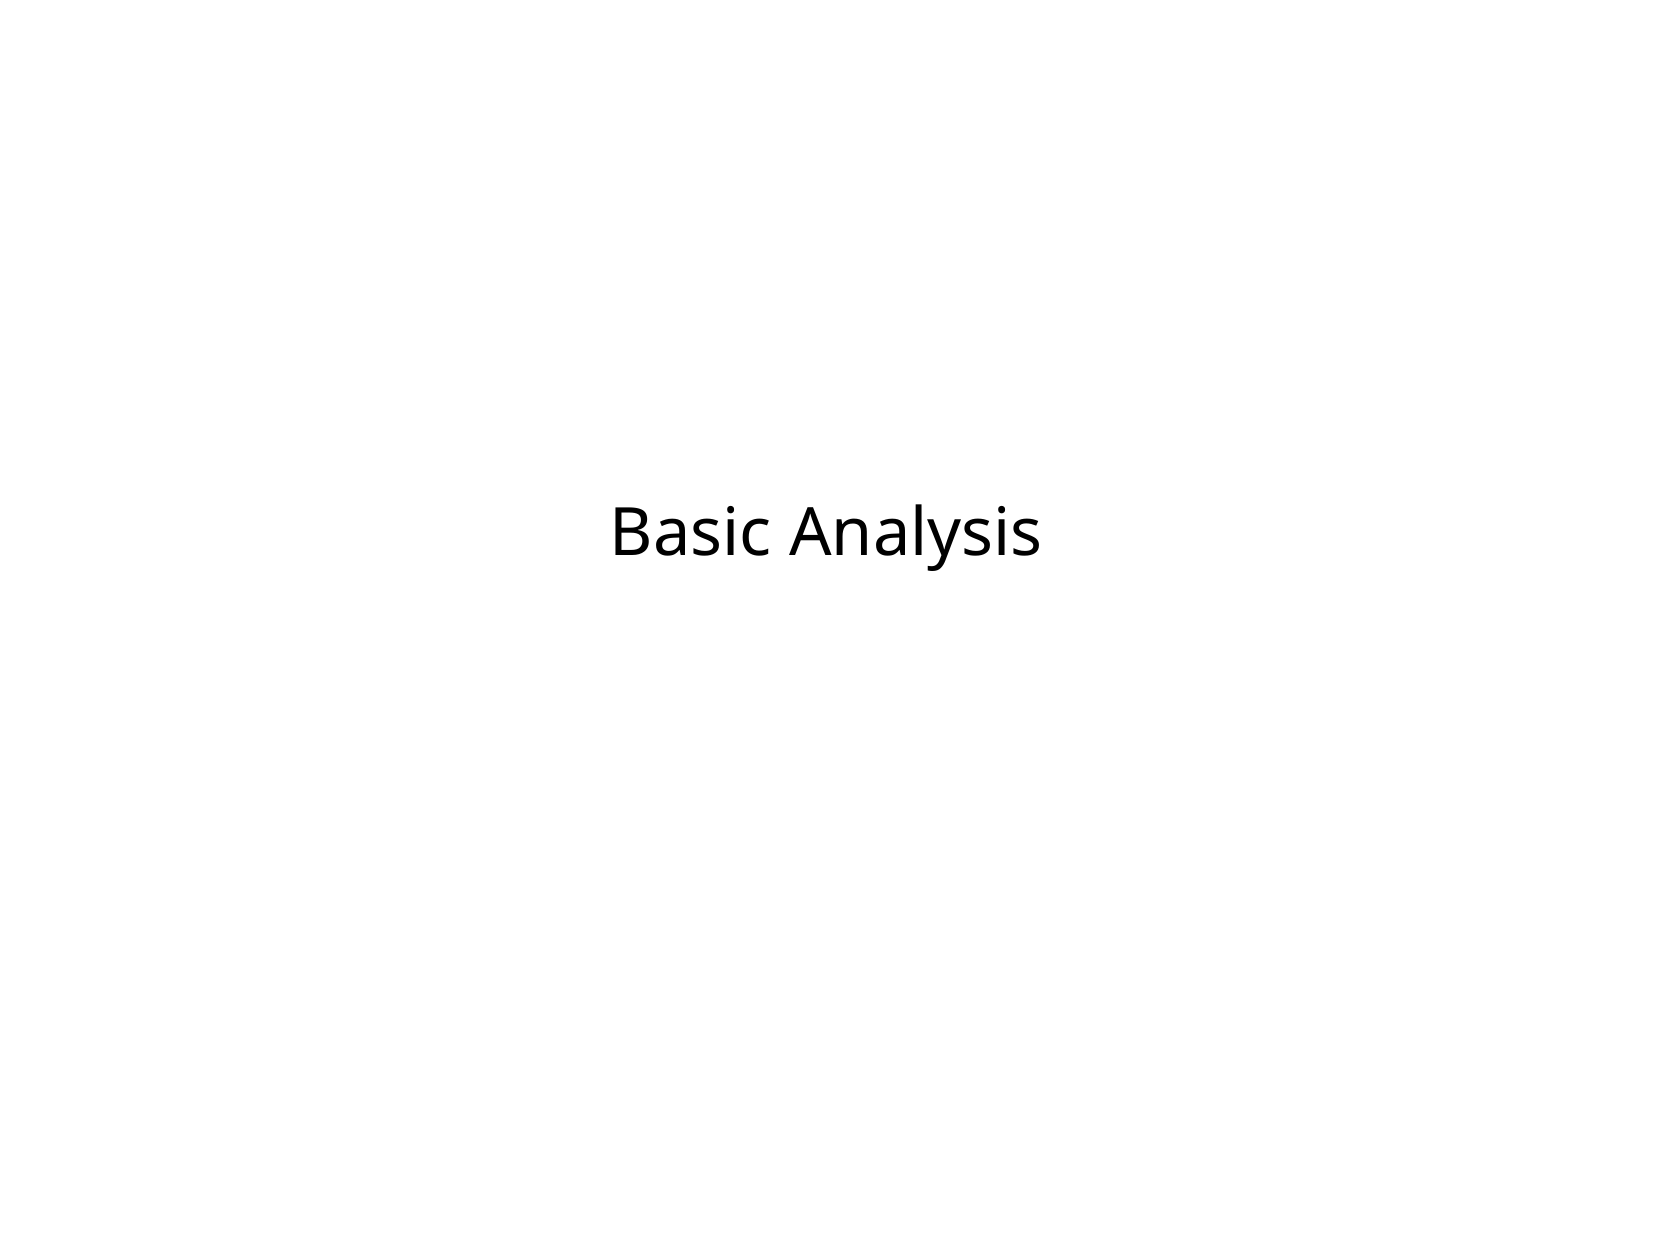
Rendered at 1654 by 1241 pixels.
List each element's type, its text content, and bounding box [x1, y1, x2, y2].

subtitle Basic Analysis [82, 49, 1571, 1010]
